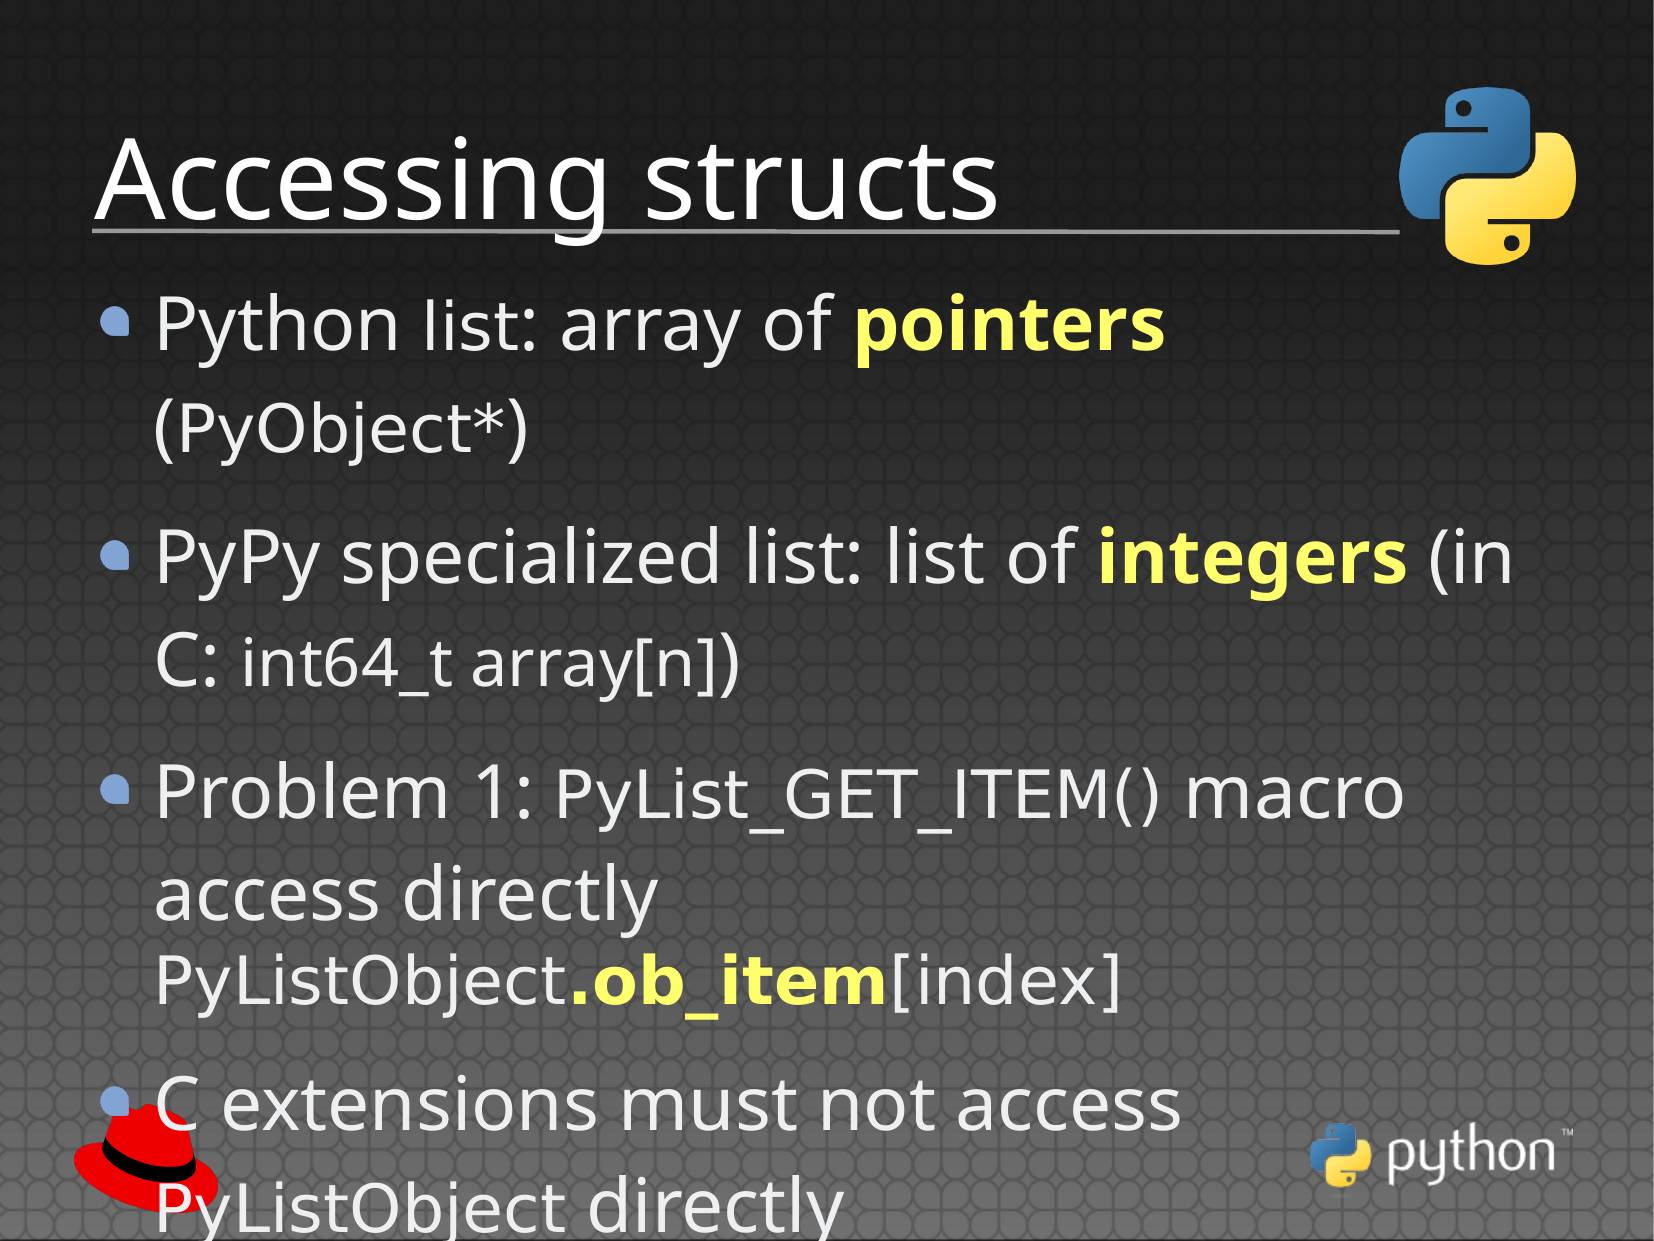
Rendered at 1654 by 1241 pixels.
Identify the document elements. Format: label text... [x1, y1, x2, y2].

title Accessing structs [94, 100, 1426, 251]
list Python list: array of pointers (PyObject*) PyPy specialized list: list of integers (in C: int64_t array[n]) Problem 1: PyList_GET_ITEM() macro access directly PyListObject.ob_item[index] C extensions must not access PyListObject directly [82, 269, 1540, 1118]
picture [0, 0, 1654, 1241]
